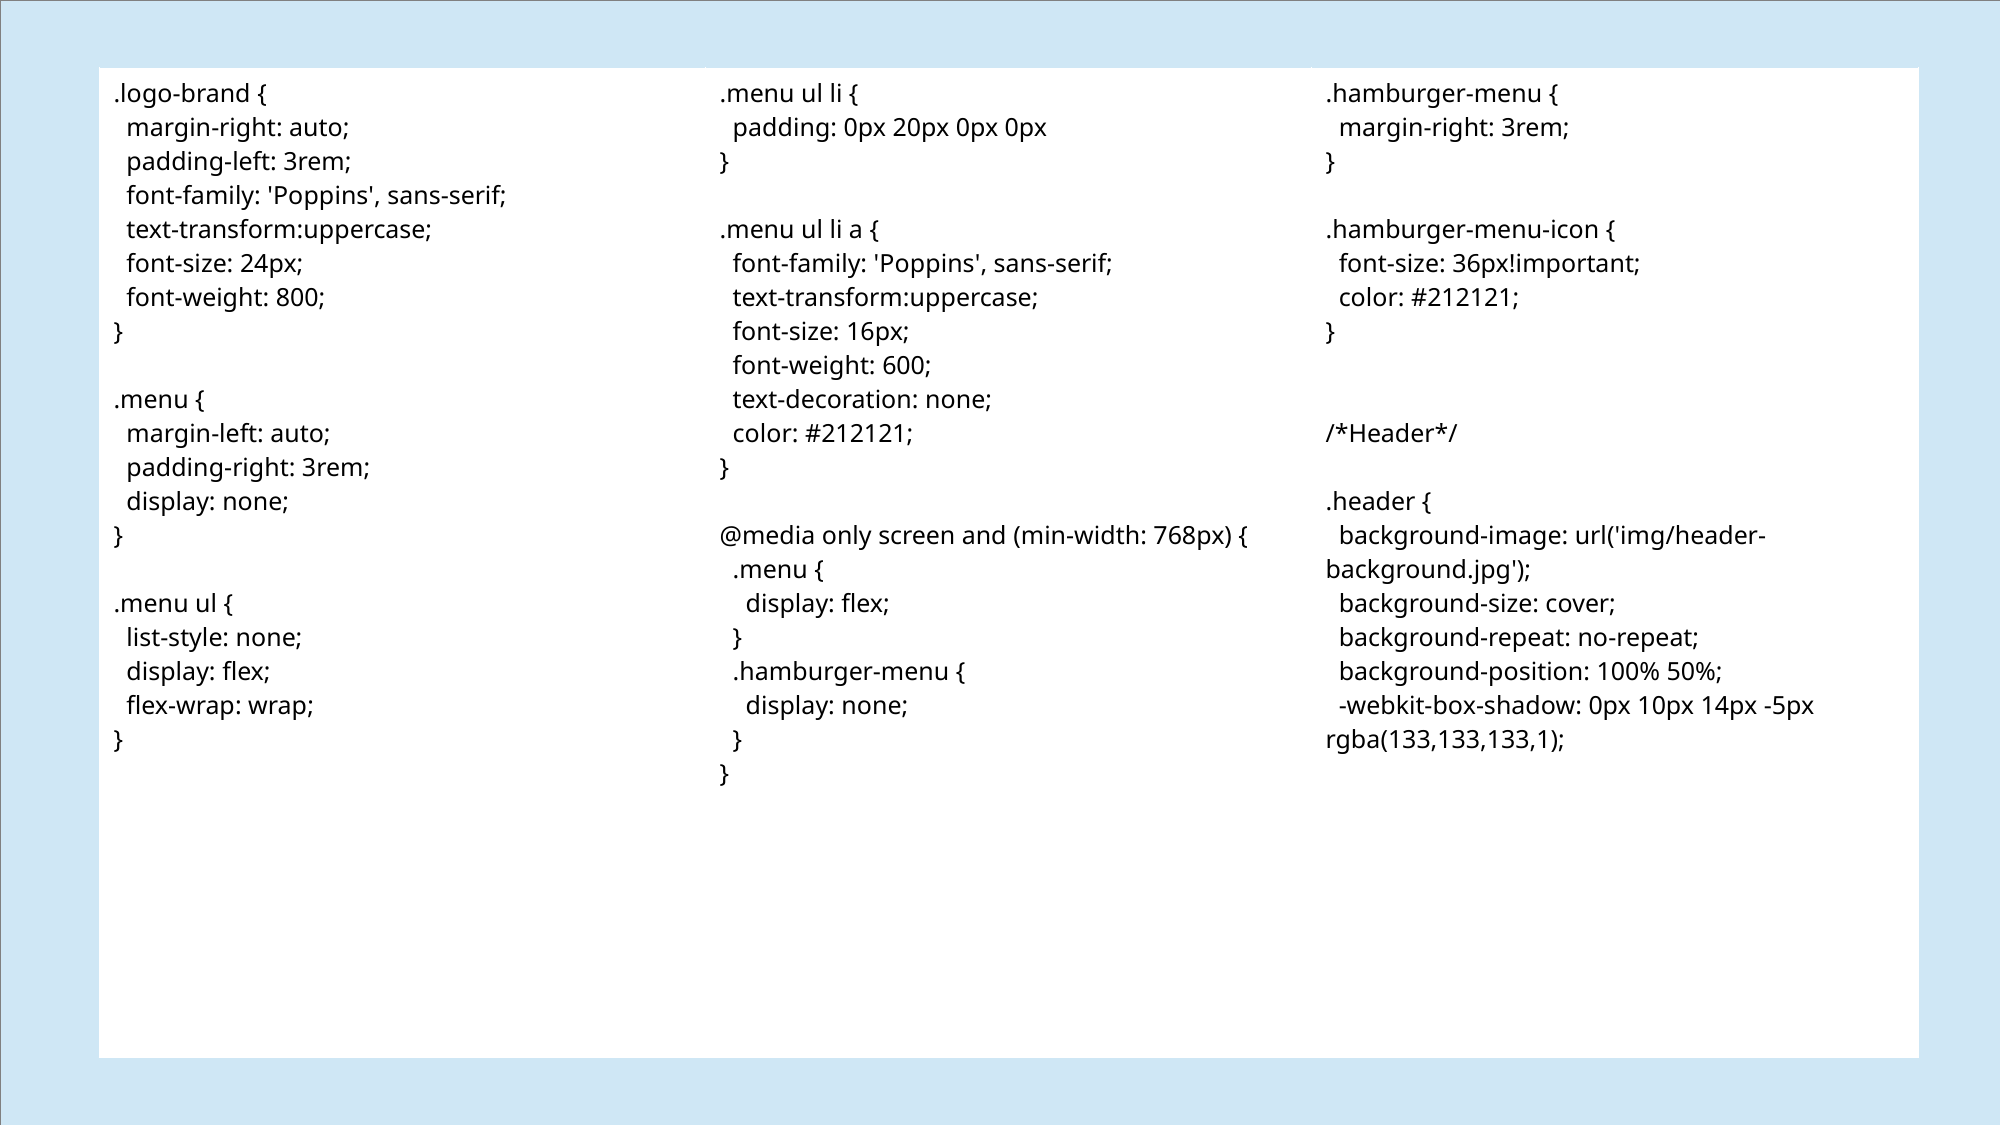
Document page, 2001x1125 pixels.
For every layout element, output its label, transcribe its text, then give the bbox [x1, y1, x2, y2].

table_header .hamburger-menu { margin-right: 3rem; } .hamburger-menu-icon { font-size: 36px!important; color: #212121; } /*Header*/ .header { background-image: url('img/header-background.jpg'); background-size: cover; background-repeat: no-repeat; background-position: 100% 50%; -webkit-box-shadow: 0px 10px 14px -5px rgba(133,133,133,1); [1312, 69, 1918, 1057]
table_header .logo-brand { margin-right: auto; padding-left: 3rem; font-family: 'Poppins', sans-serif; text-transform:uppercase; font-size: 24px; font-weight: 800; } .menu { margin-left: auto; padding-right: 3rem; display: none; } .menu ul { list-style: none; display: flex; flex-wrap: wrap; } [100, 69, 705, 1057]
table_header .menu ul li { padding: 0px 20px 0px 0px } .menu ul li a { font-family: 'Poppins', sans-serif; text-transform:uppercase; font-size: 16px; font-weight: 600; text-decoration: none; color: #212121; } @media only screen and (min-width: 768px) { .menu { display: flex; } .hamburger-menu { display: none; } } [706, 69, 1311, 1057]
text_box [0, 0, 2000, 1125]
